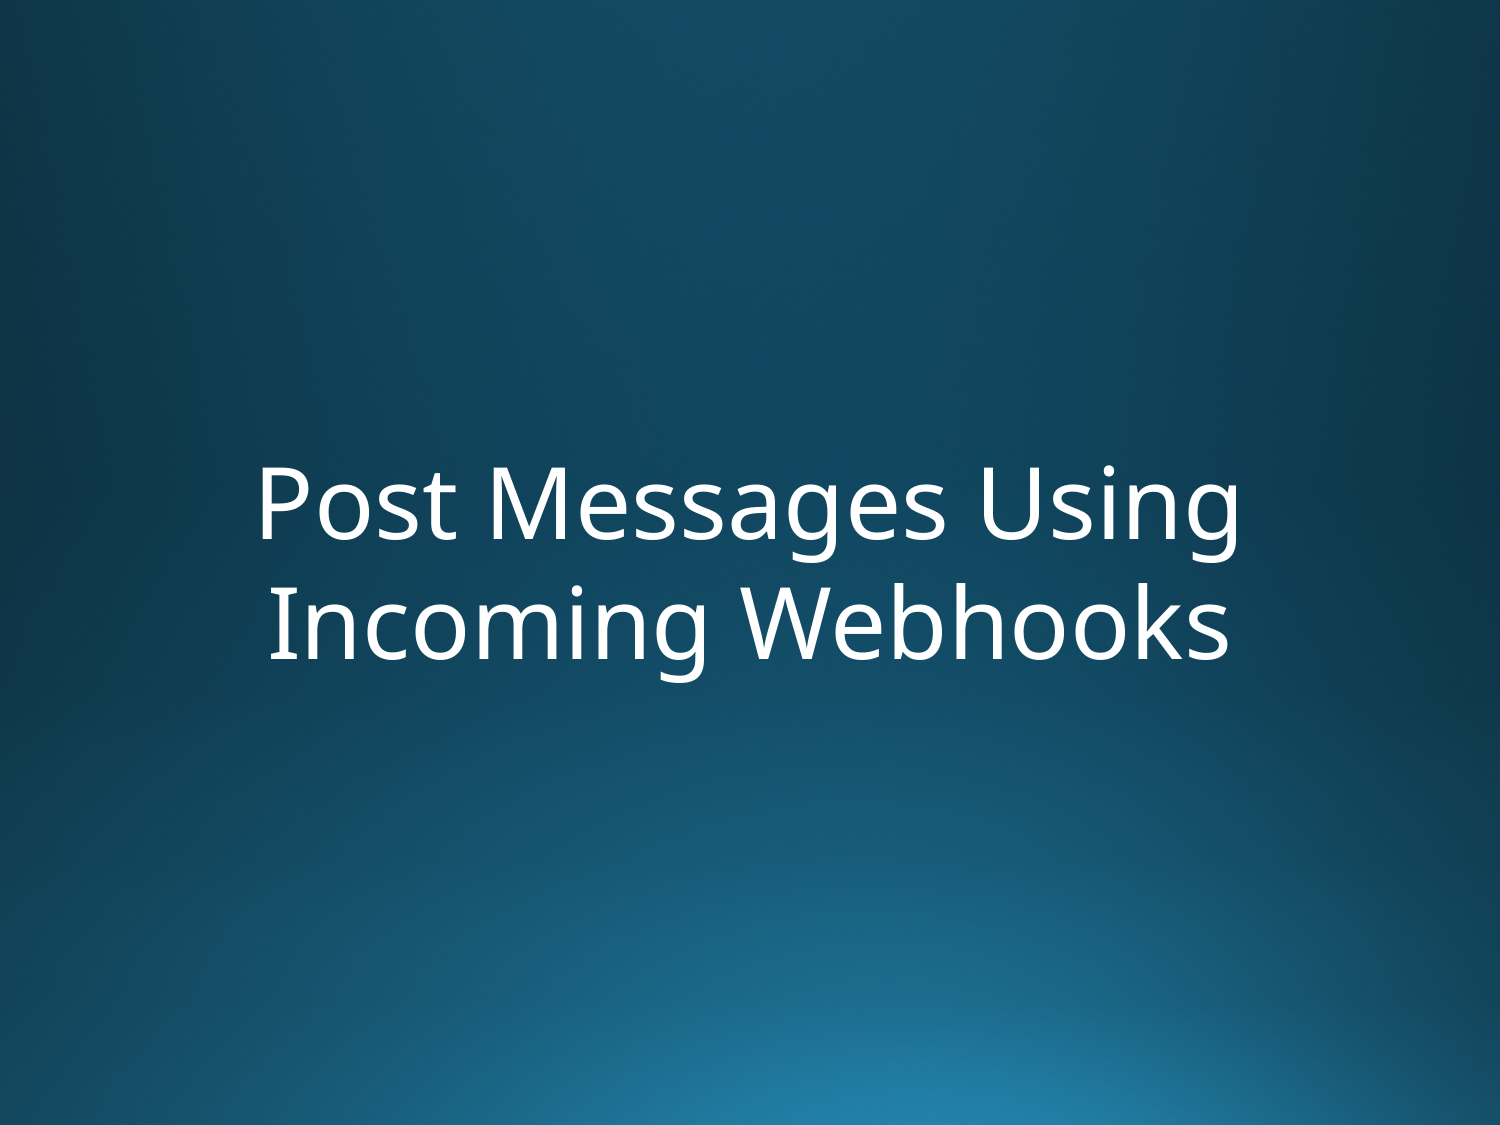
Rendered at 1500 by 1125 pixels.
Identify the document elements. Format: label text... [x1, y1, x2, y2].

picture [0, 0, 1500, 1125]
text_box Post Messages Using Incoming Webhooks [200, 424, 1300, 701]
